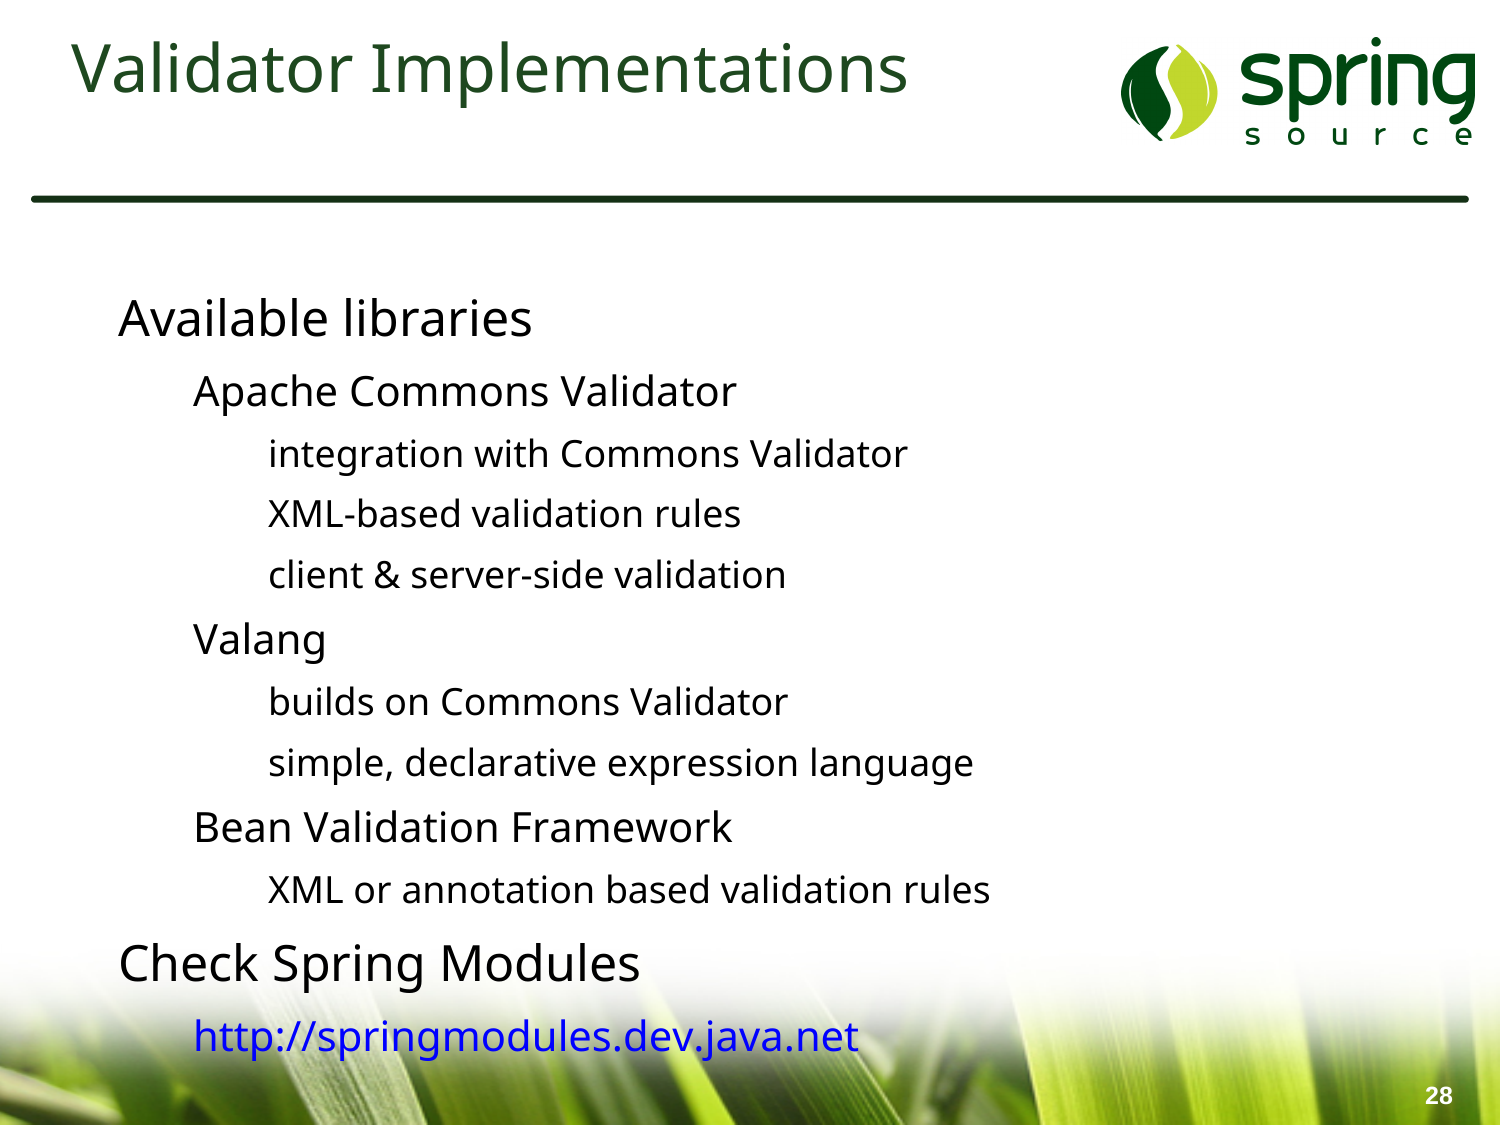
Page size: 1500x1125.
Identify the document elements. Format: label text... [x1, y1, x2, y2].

list Available libraries Apache Commons Validator integration with Commons Validator XML-based validation rules client & server-side validation Valang builds on Commons Validator simple, declarative expression language Bean Validation Framework XML or annotation based validation rules Check Spring Modules http://springmodules.dev.java.net [103, 275, 1394, 998]
title Validator Implementations [56, 13, 1089, 176]
picture [0, 944, 1500, 1125]
picture [1121, 37, 1475, 145]
